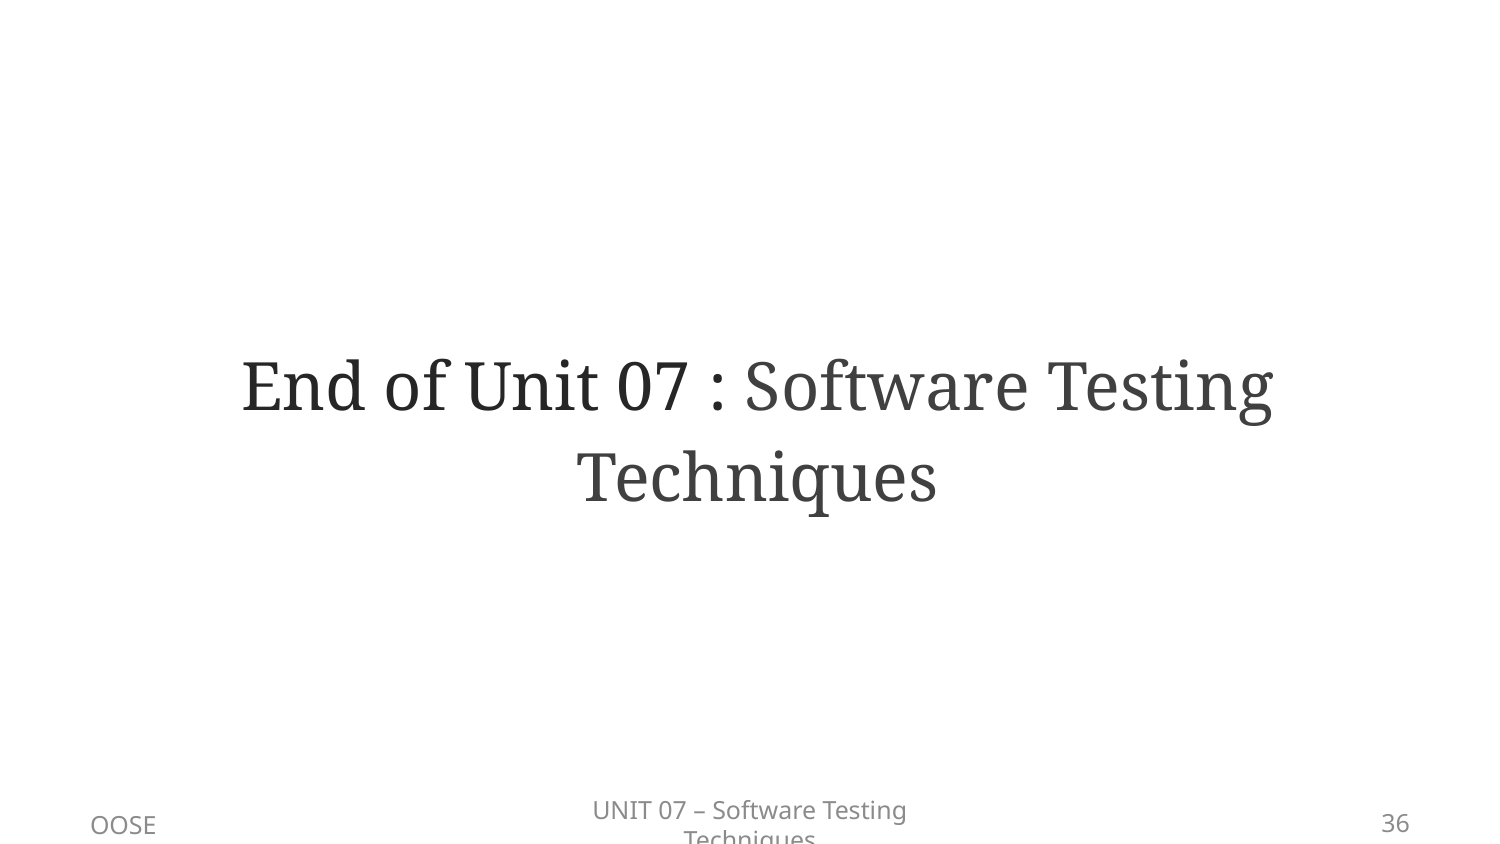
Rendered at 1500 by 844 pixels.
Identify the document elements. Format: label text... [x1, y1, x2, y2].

subtitle End of Unit 07 : Software Testing Techniques [82, 104, 1433, 756]
